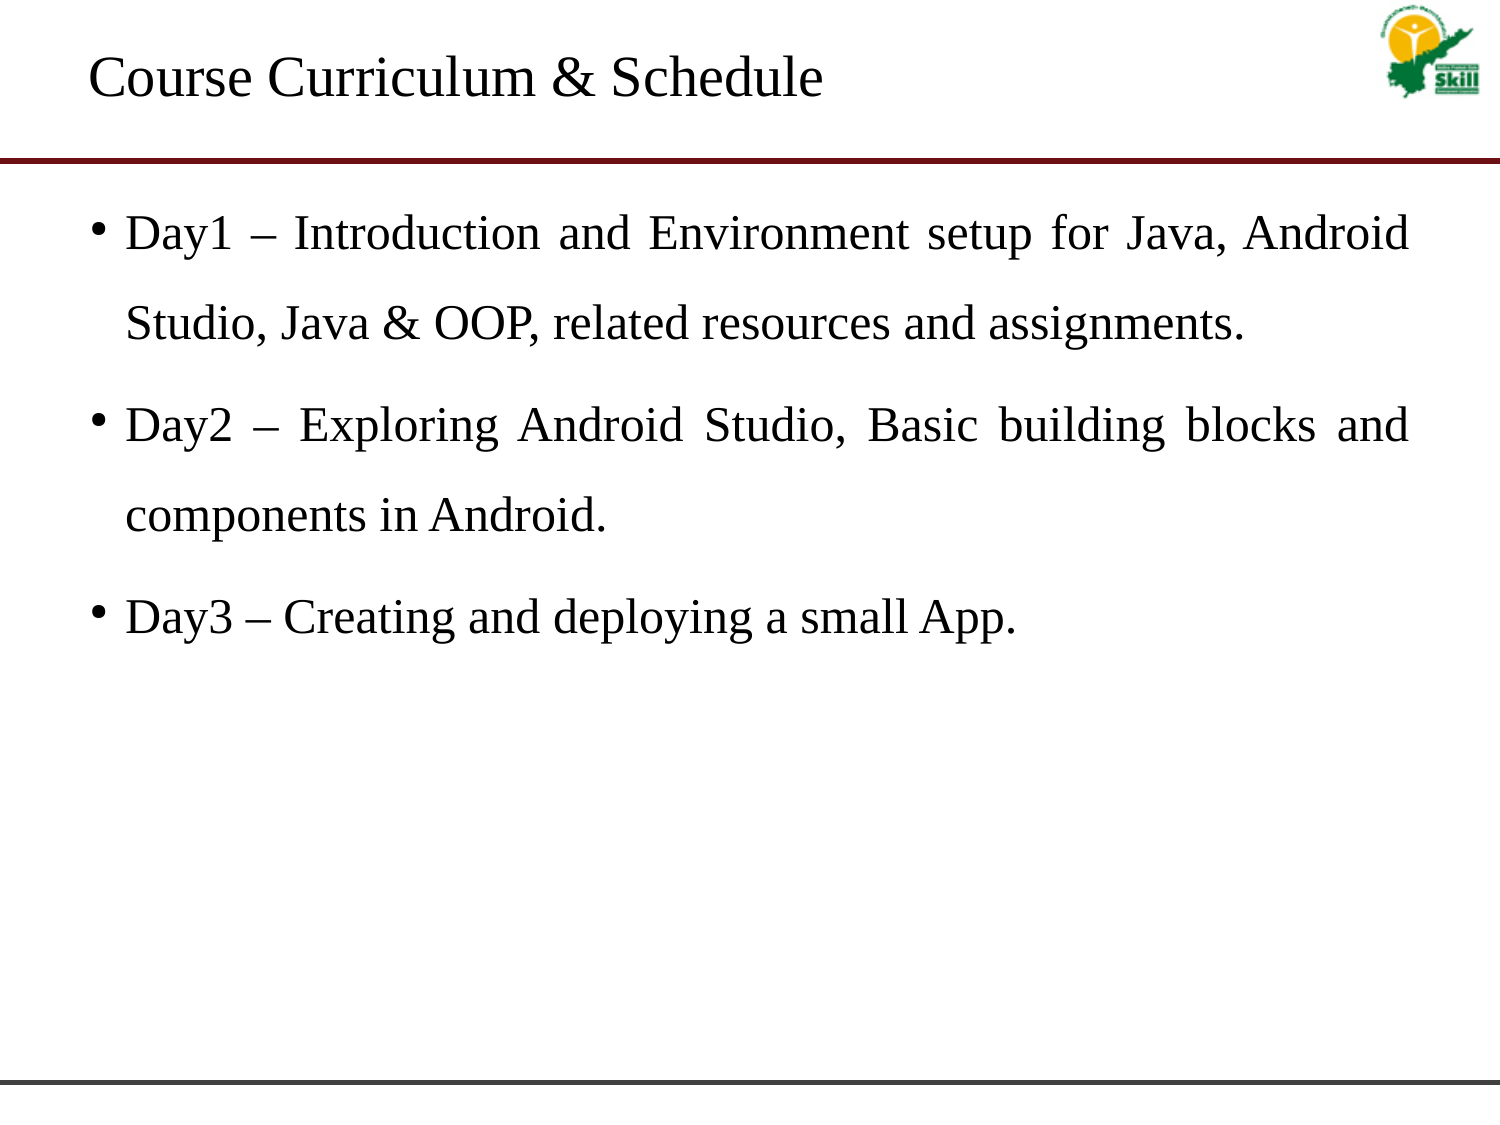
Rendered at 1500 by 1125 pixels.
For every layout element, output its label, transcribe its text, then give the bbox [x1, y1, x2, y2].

picture [1376, 0, 1483, 110]
list Day1 – Introduction and Environment setup for Java, Android Studio, Java & OOP, related resources and assignments. Day2 – Exploring Android Studio, Basic building blocks and components in Android. Day3 – Creating and deploying a small App. [75, 162, 1425, 975]
title Course Curriculum & Schedule [73, 30, 1424, 173]
